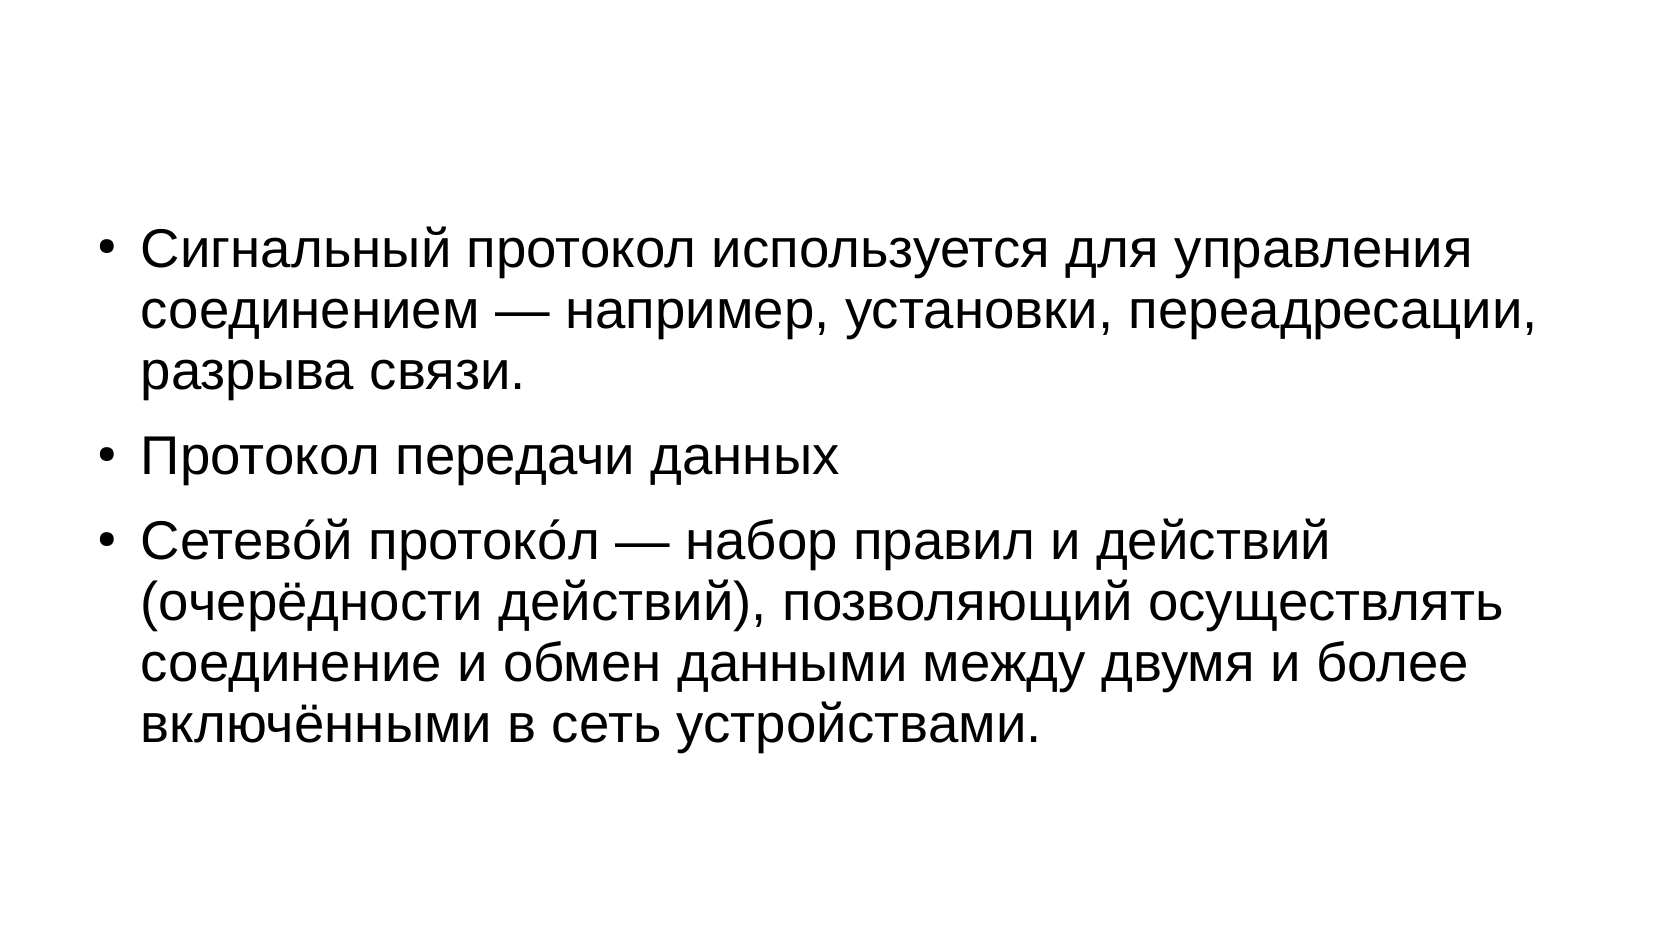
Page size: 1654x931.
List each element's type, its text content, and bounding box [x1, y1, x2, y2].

list Сигнальный протокол используется для управления соединением — например, установки, переадресации, разрыва связи. Протокол передачи данных Сетево́й протоко́л — набор правил и действий (очерёдности действий), позволяющий осуществлять соединение и обмен данными между двумя и более включёнными в сеть устройствами. [82, 217, 1571, 758]
